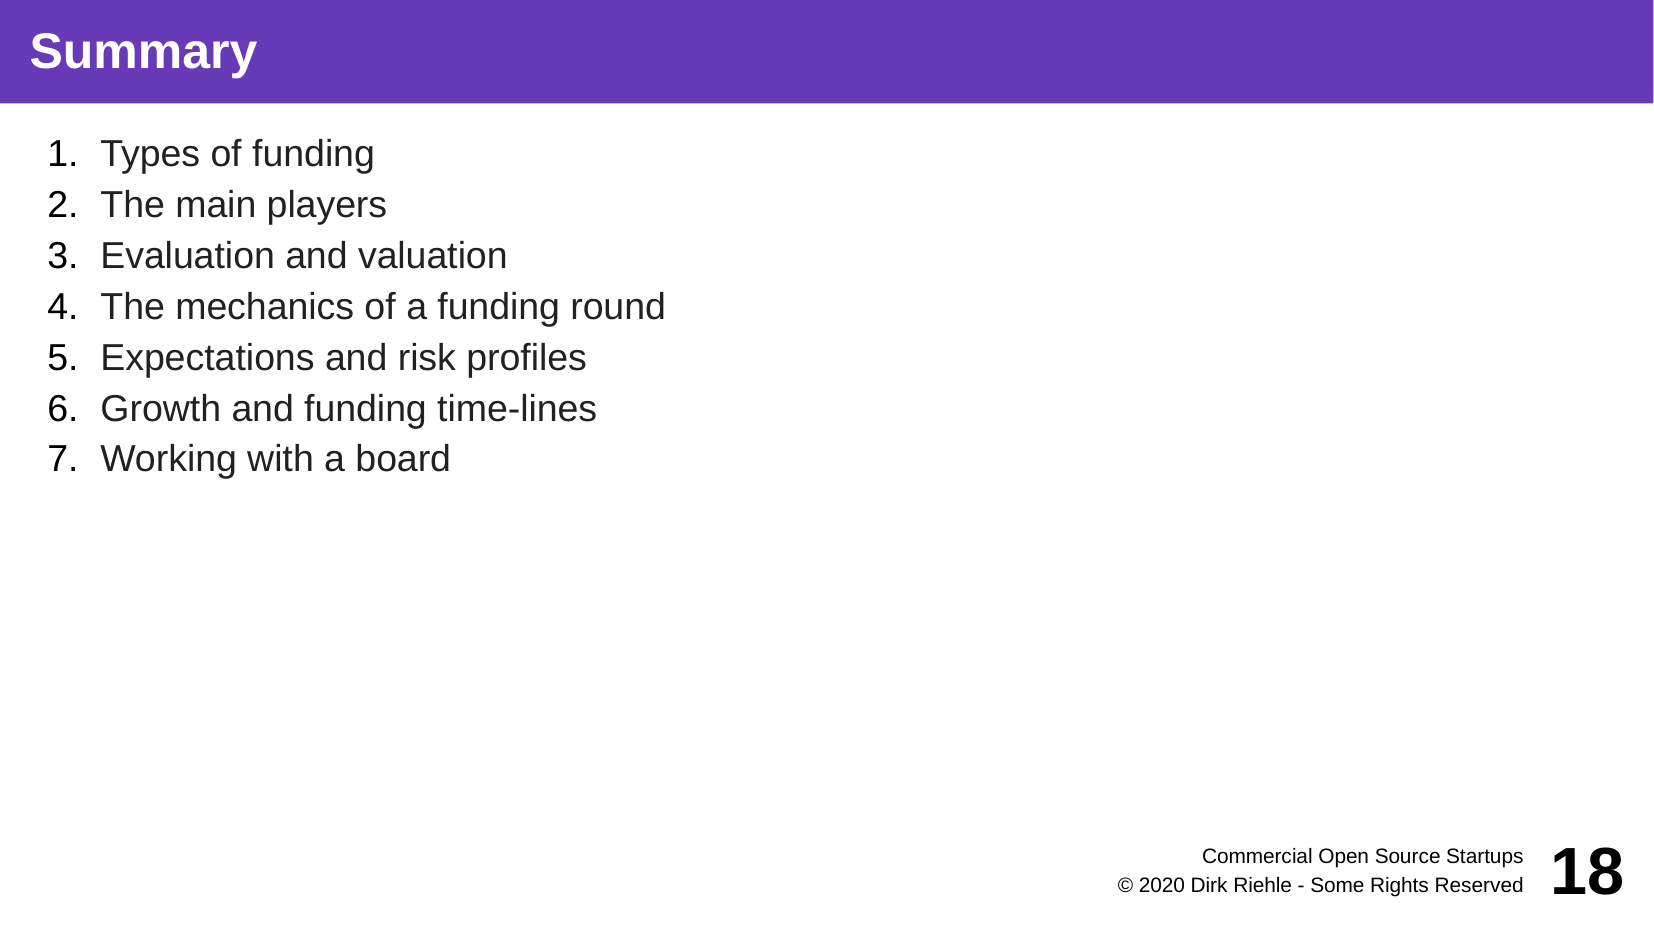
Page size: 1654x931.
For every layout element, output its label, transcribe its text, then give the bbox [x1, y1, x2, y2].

title Summary [0, 0, 1654, 104]
list Types of funding The main players Evaluation and valuation The mechanics of a funding round Expectations and risk profiles Growth and funding time-lines Working with a board [29, 132, 1625, 813]
